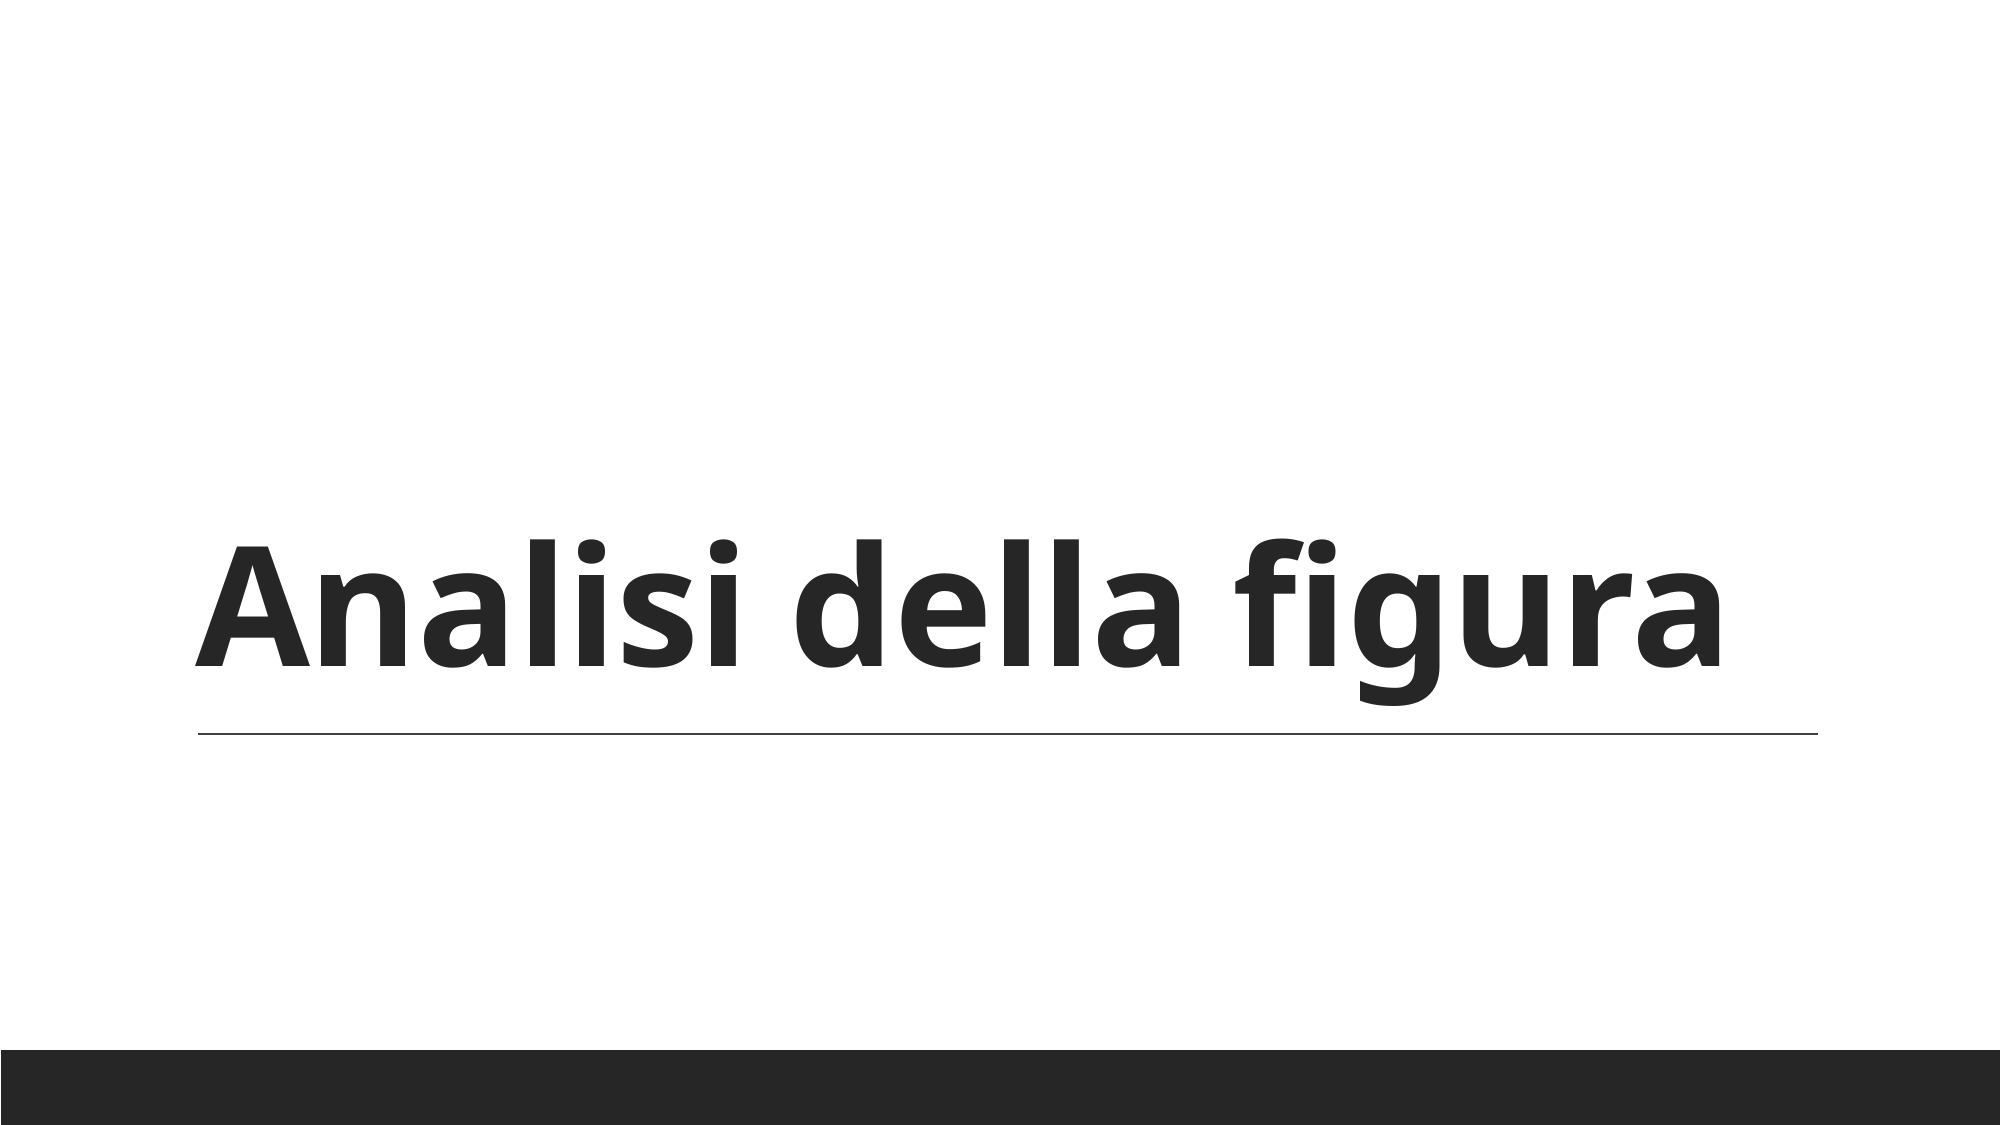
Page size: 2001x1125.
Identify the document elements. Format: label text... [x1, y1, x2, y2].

title Analisi della figura [180, 124, 1831, 710]
